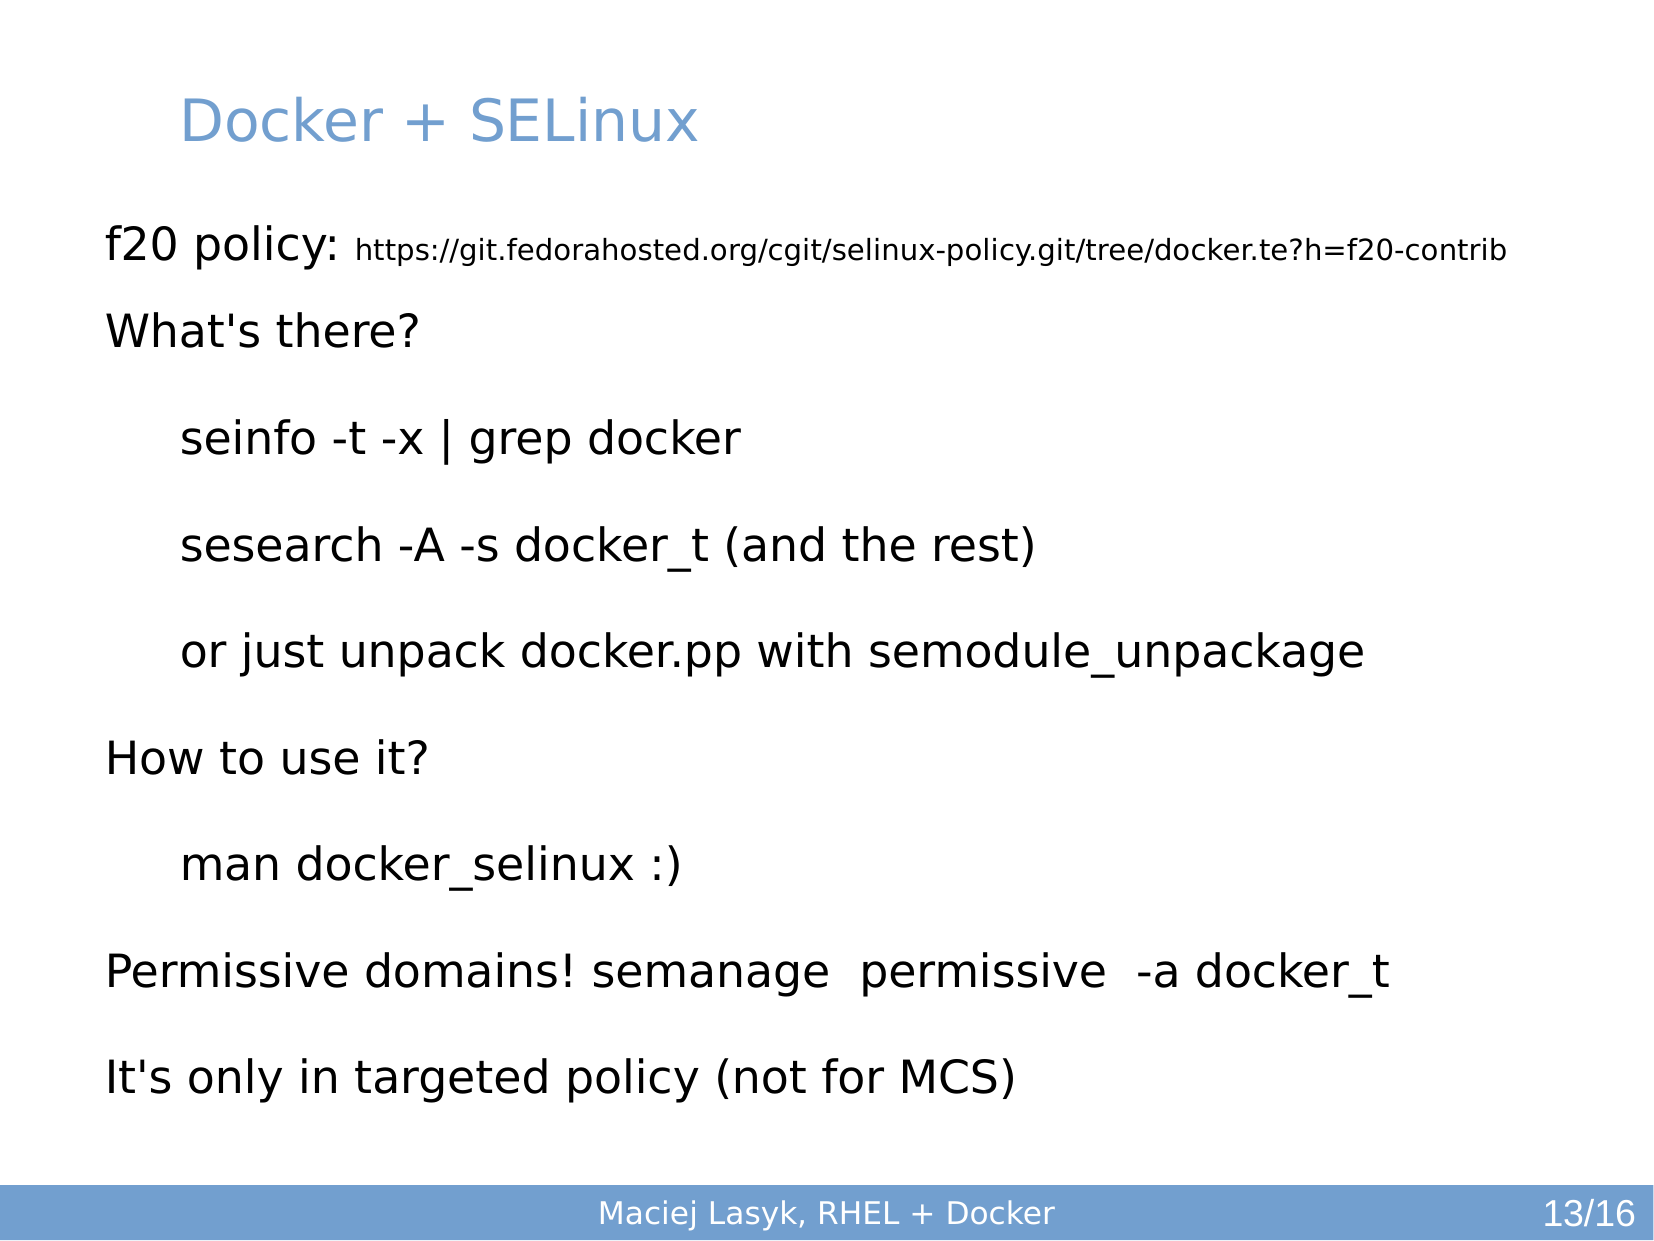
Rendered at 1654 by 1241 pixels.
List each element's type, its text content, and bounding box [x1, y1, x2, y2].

text_box 13/16 [1527, 1185, 1651, 1241]
text_box [1523, 1185, 1527, 1241]
text_box Docker + SELinux [164, 79, 715, 163]
text_box [0, 1185, 90, 1241]
text_box f20 policy: https://git.fedorahosted.org/cgit/selinux-policy.git/tree/docker.te?h=f20-contrib What's there? seinfo -t -x | grep docker sesearch -A -s docker_t (and the rest) or just unpack docker.pp with semodule_unpackage How to use it? man docker_selinux :) Permissive domains! semanage permissive -a docker_t It's only in targeted policy (not for MCS) [90, 210, 1523, 1241]
